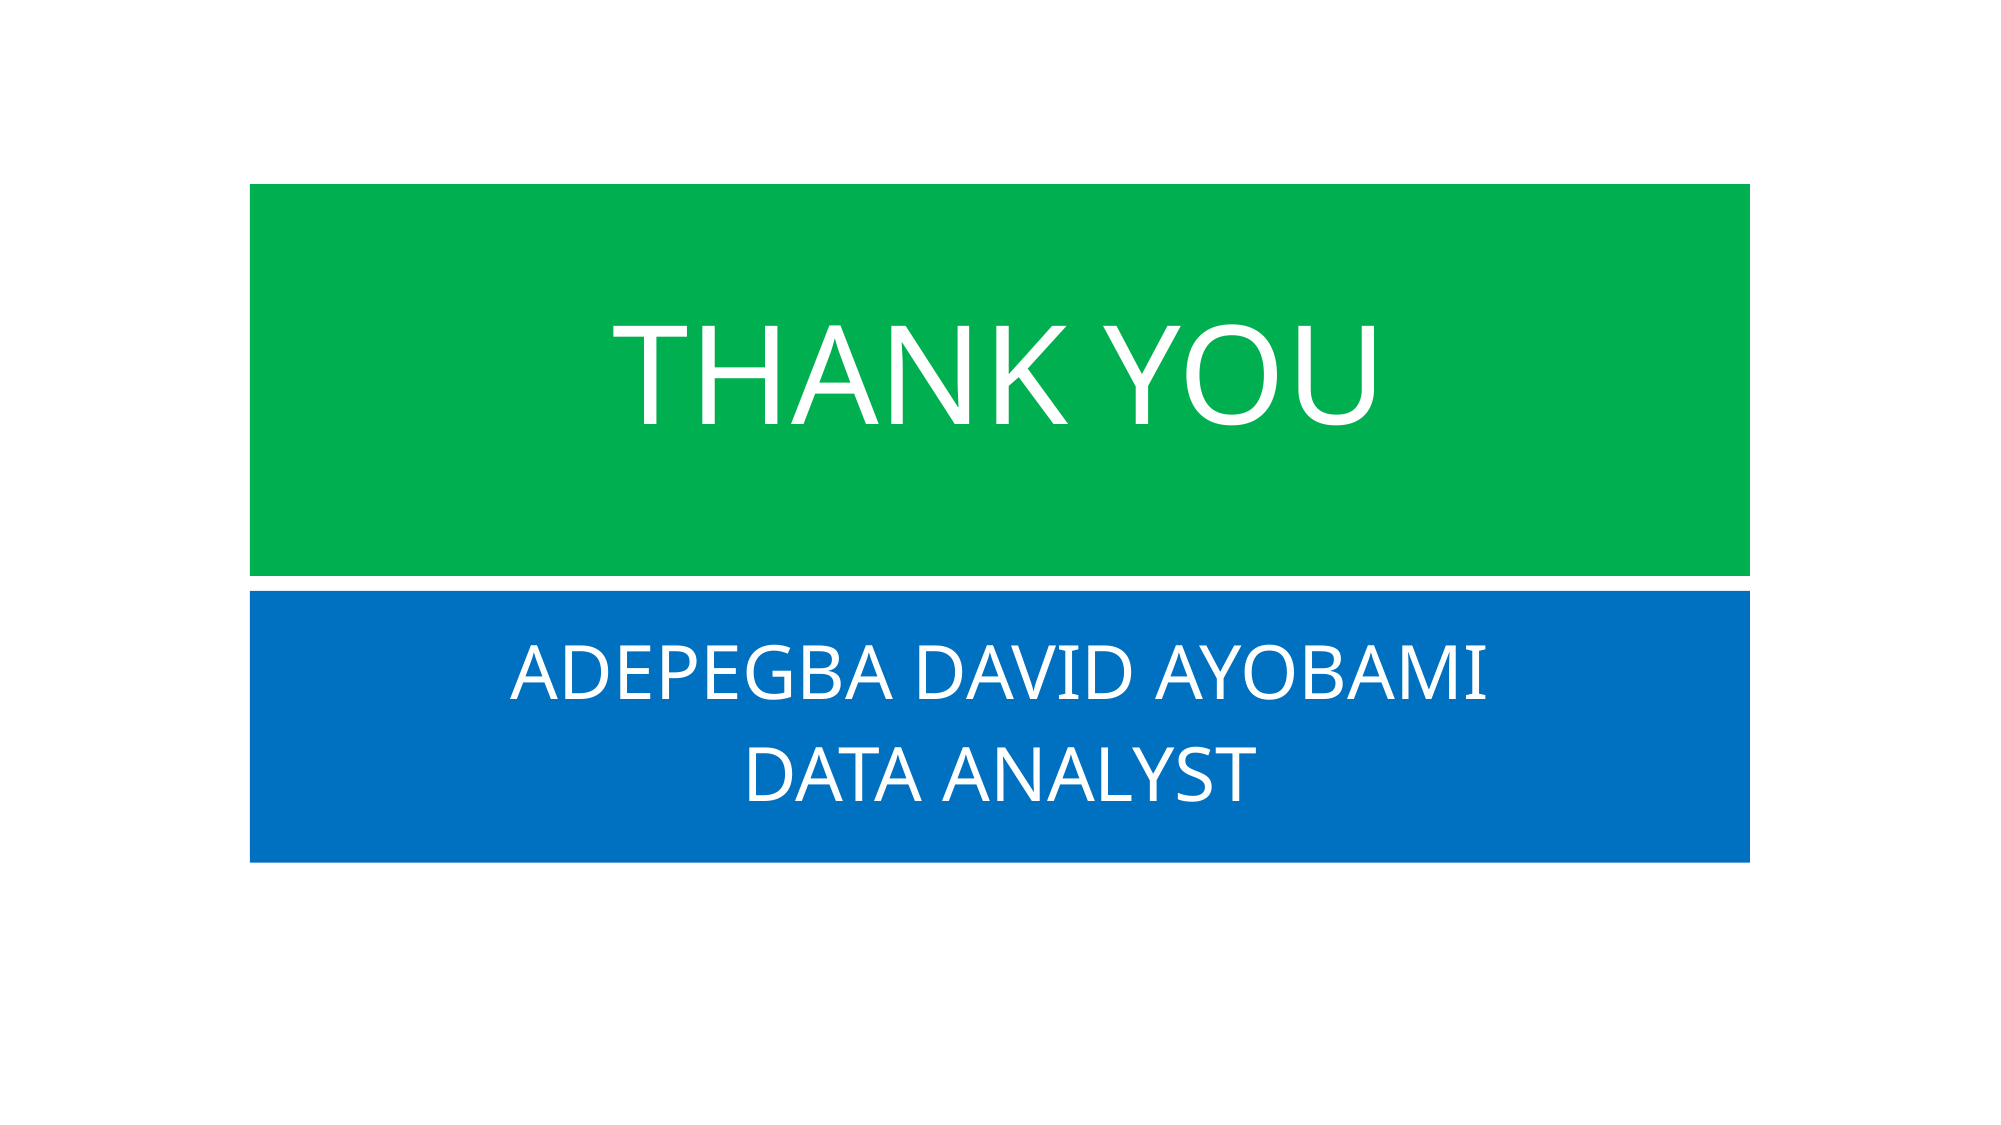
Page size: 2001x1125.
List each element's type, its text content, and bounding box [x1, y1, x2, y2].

title THANK YOU [249, 184, 1750, 576]
subtitle ADEPEGBA DAVID AYOBAMI DATA ANALYST [249, 590, 1750, 863]
